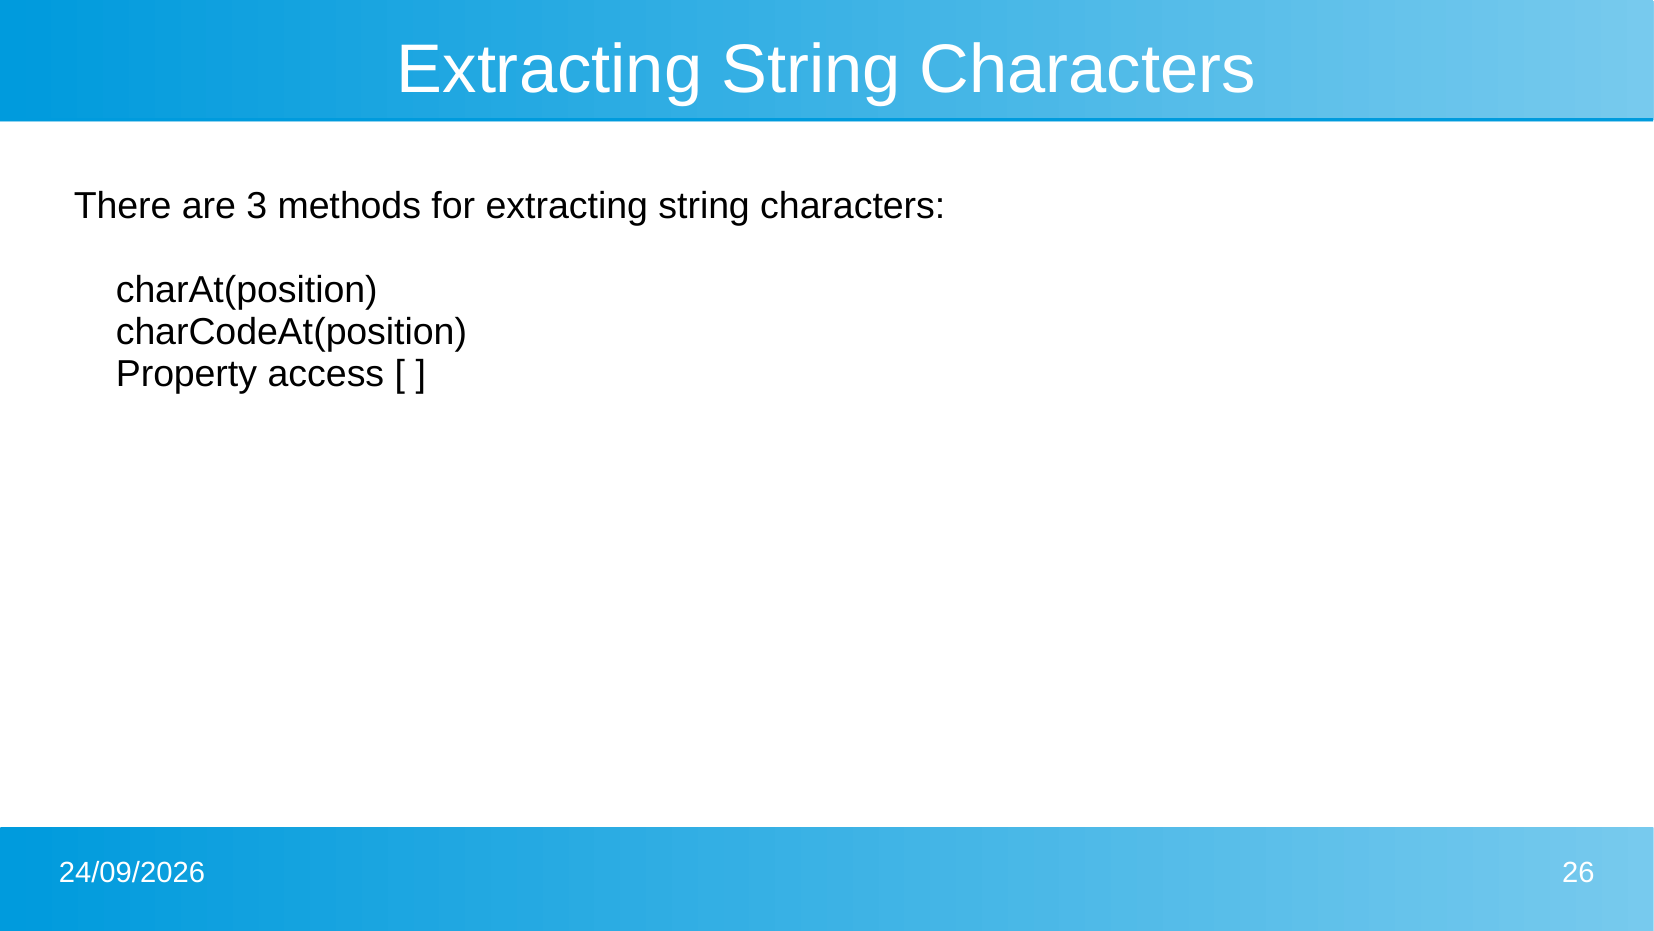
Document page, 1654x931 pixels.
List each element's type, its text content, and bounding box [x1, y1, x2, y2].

text_box There are 3 methods for extracting string characters: charAt(position) charCodeAt(position) Property access [ ] [59, 177, 1241, 444]
title Extracting String Characters [59, 29, 1595, 108]
